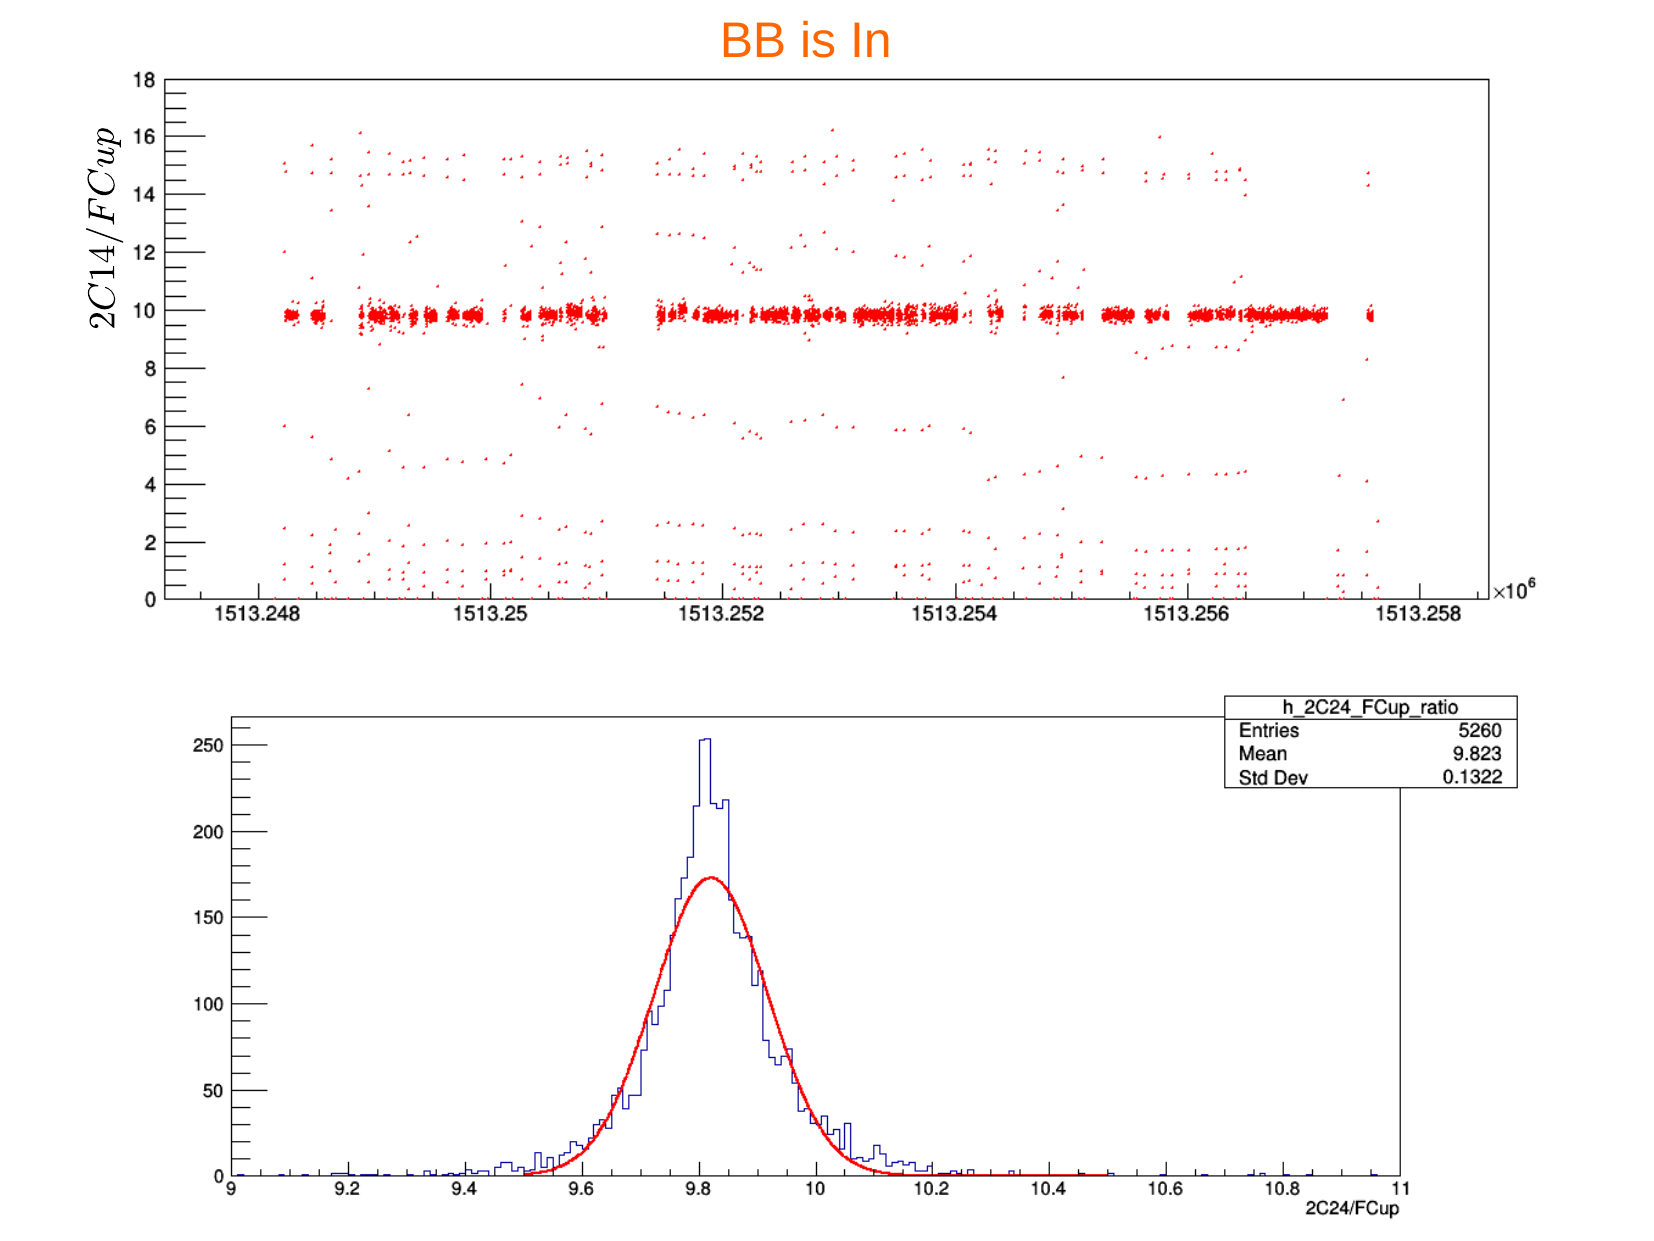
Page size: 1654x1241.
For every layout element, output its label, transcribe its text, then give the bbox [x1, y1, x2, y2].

text_box [85, 127, 124, 331]
text_box BB is In [705, 4, 907, 76]
picture [0, 14, 1654, 1234]
